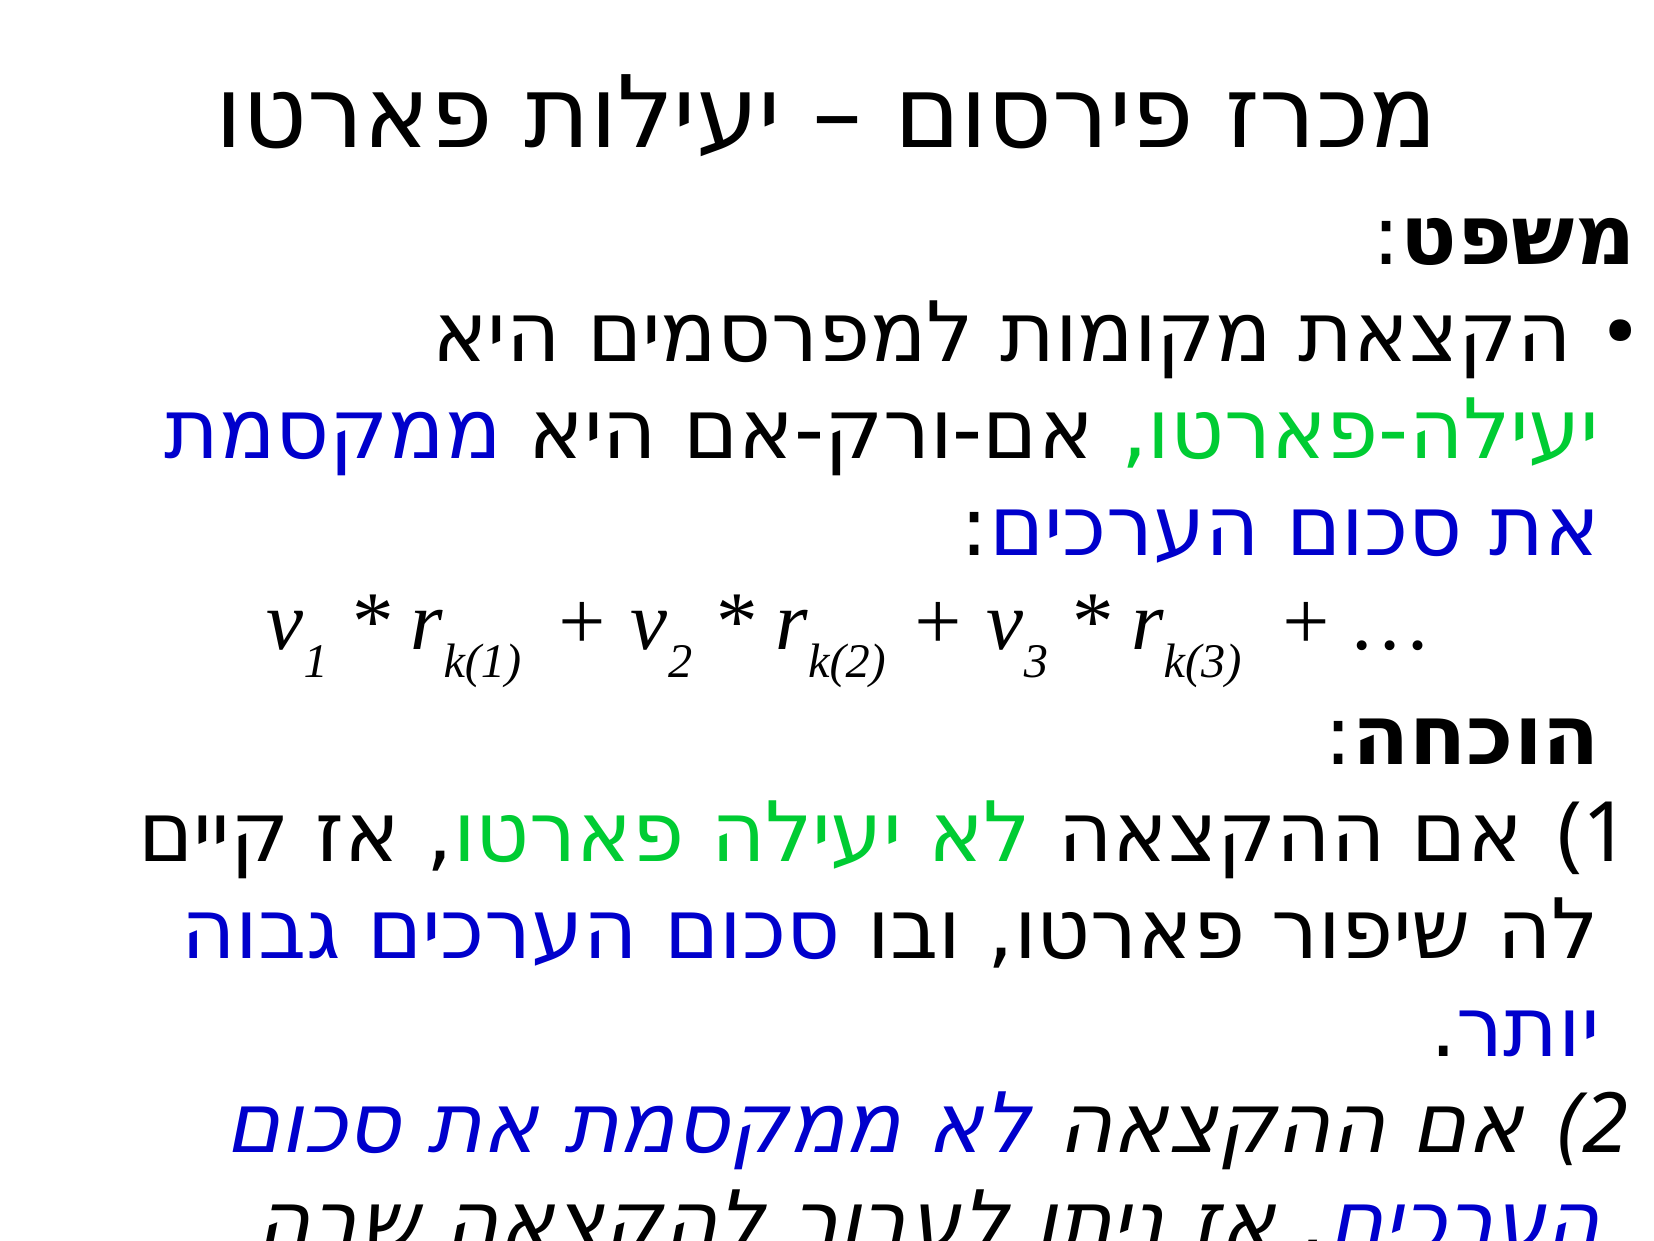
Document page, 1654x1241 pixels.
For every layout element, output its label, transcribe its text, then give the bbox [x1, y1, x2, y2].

title מכרז פירסום – יעילות פארטו [0, 45, 1654, 181]
text_box משפט: הקצאת מקומות למפרסמים היא יעילה-פארטו, אם-ורק-אם היא ממקסמת את סכום הערכים: v1 * rk(1) + v2 * rk(2) + v3 * rk(3) + … הוכחה: אם ההקצאה לא יעילה פארטו, אז קיים לה שיפור פארטו, ובו סכום הערכים גבוה יותר. אם ההקצאה לא ממקסמת את סכום הערכים, אז ניתן לעבור להקצאה שבה סכום הערכים גבוה יותר ולהעביר כספים בין המשתתפים, ומתקבל שיפור פארטו. [45, 180, 1651, 1225]
